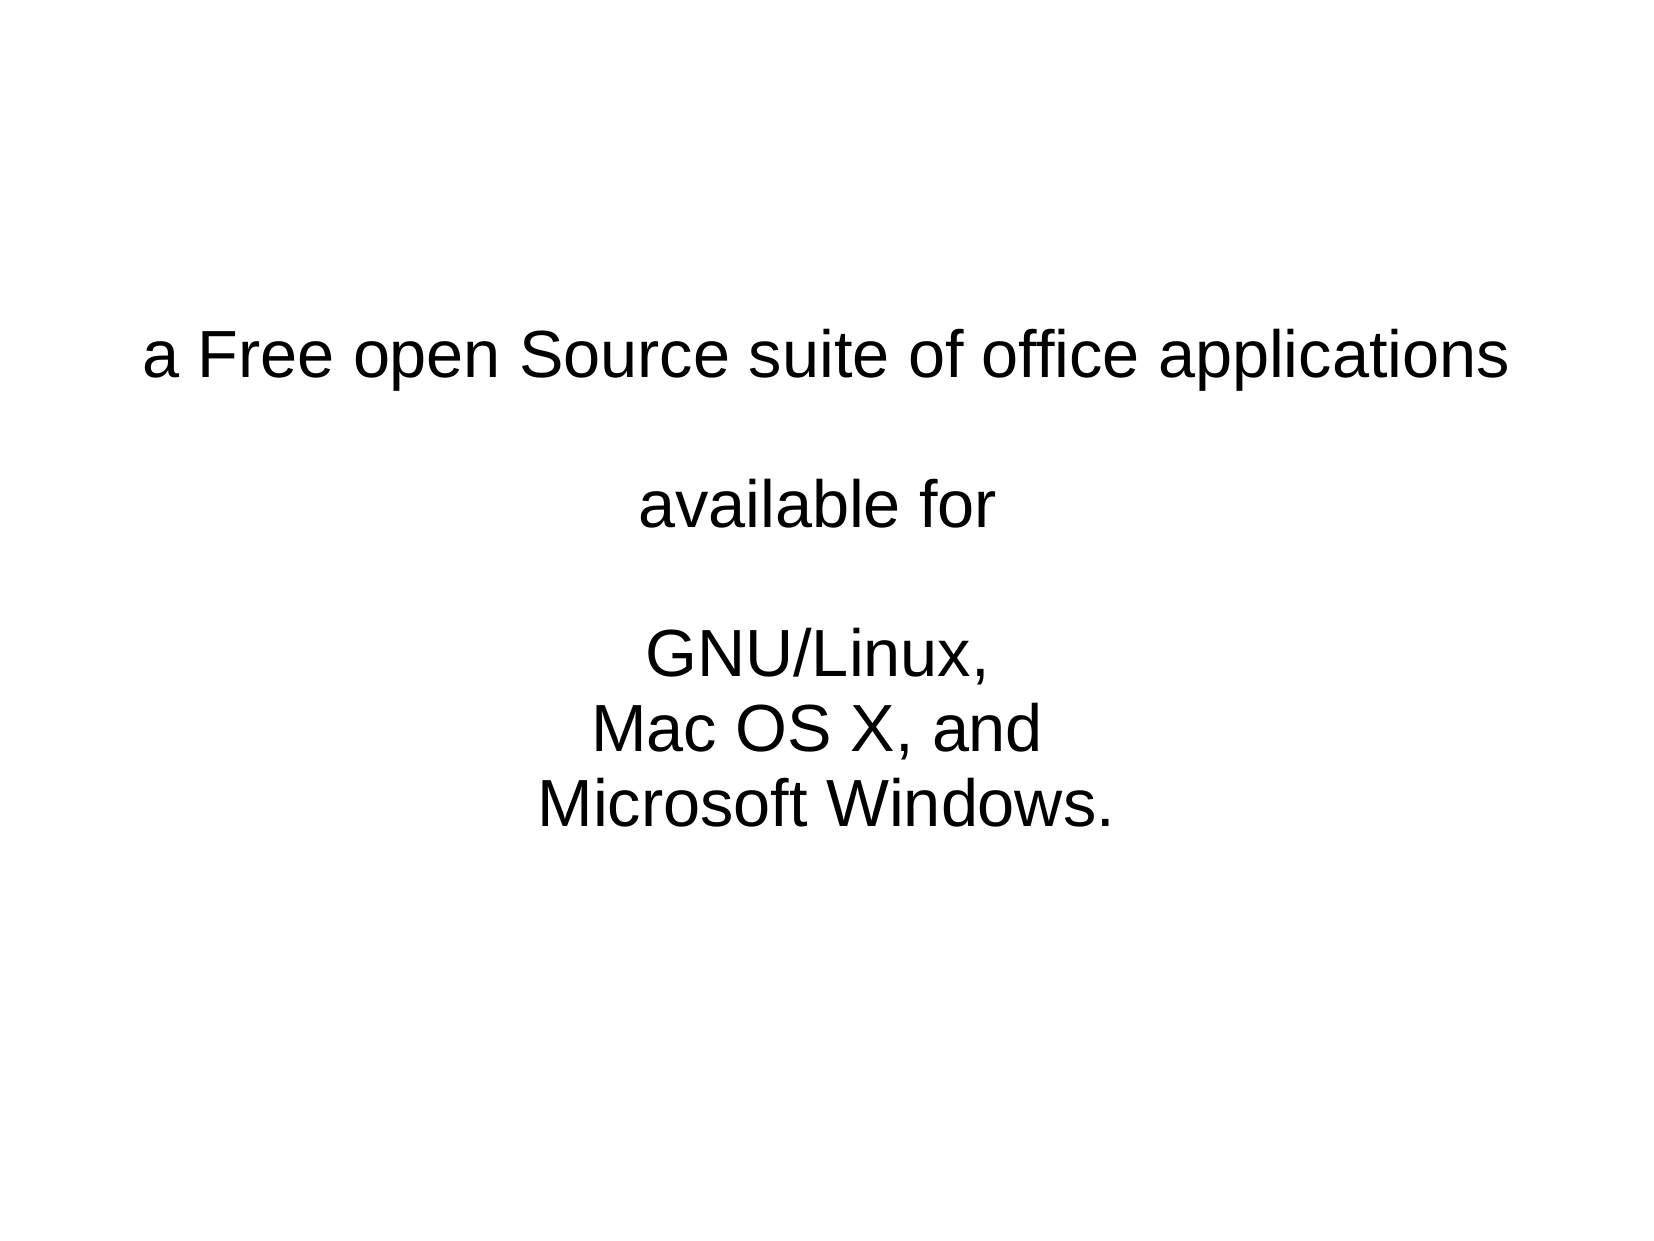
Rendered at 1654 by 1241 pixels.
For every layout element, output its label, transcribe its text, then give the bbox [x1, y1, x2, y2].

subtitle a Free open Source suite of office applications available for GNU/Linux, Mac OS X, and Microsoft Windows. [82, 49, 1571, 1109]
